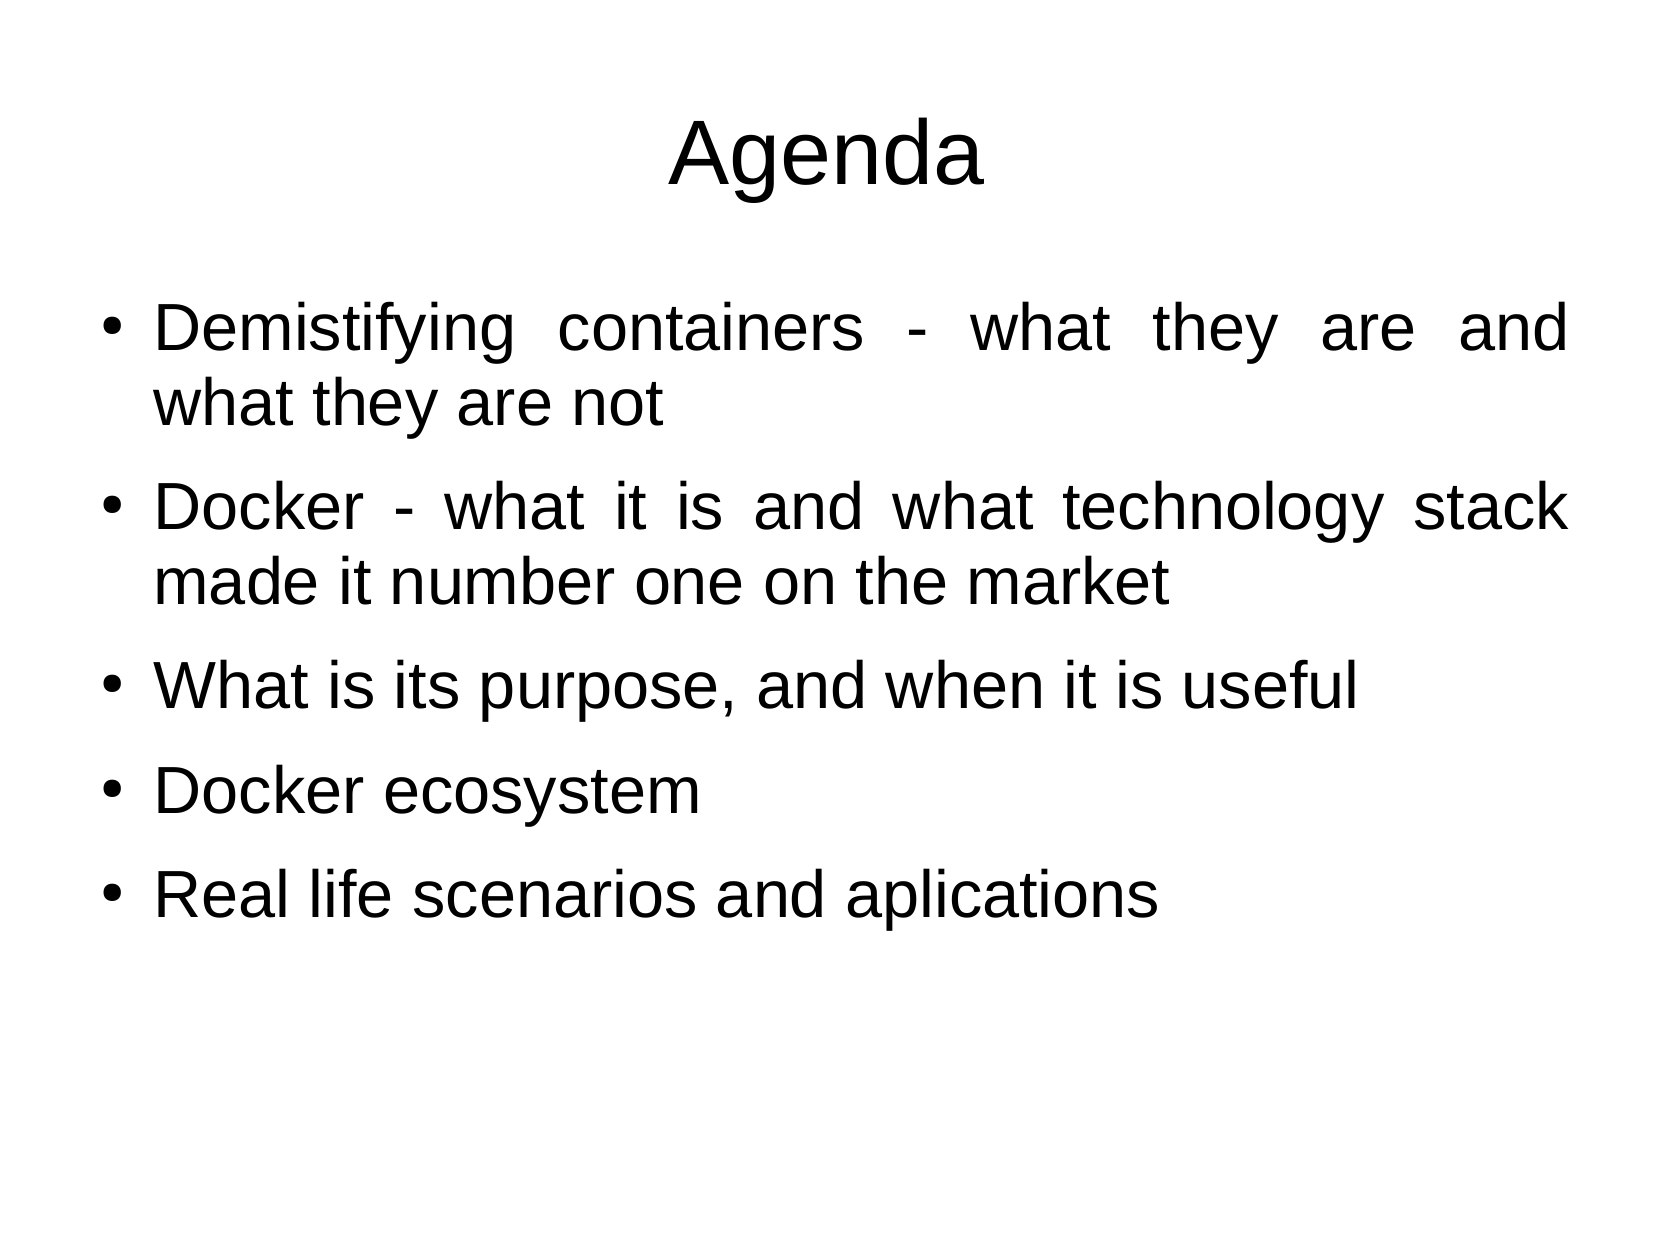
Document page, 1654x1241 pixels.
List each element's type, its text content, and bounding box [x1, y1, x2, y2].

title Agenda [82, 49, 1571, 257]
list Demistifying containers - what they are and what they are not Docker - what it is and what technology stack made it number one on the market What is its purpose, and when it is useful Docker ecosystem Real life scenarios and aplications [82, 290, 1571, 1010]
